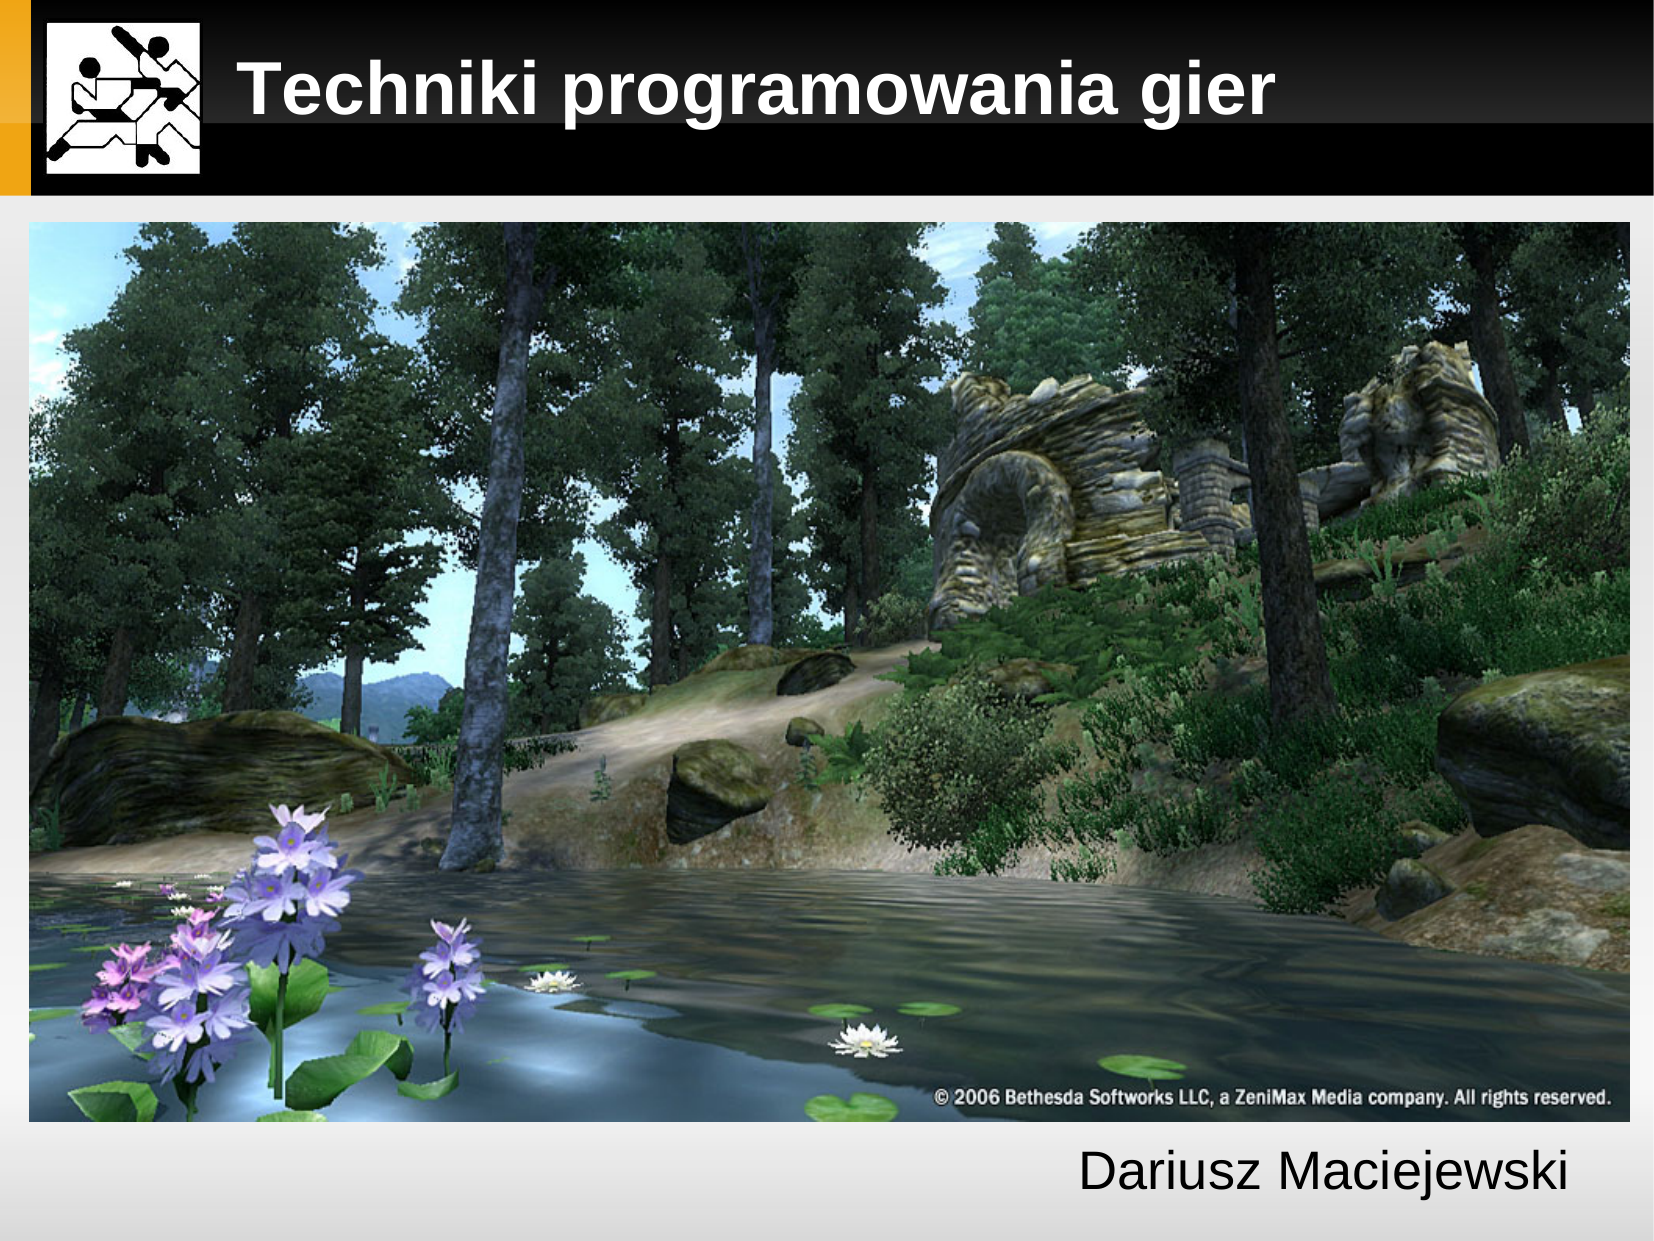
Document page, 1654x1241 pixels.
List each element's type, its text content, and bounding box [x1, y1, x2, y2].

picture [0, 0, 1654, 1241]
title Techniki programowania gier [236, 0, 1595, 178]
subtitle Dariusz Maciejewski [88, 1123, 1571, 1220]
